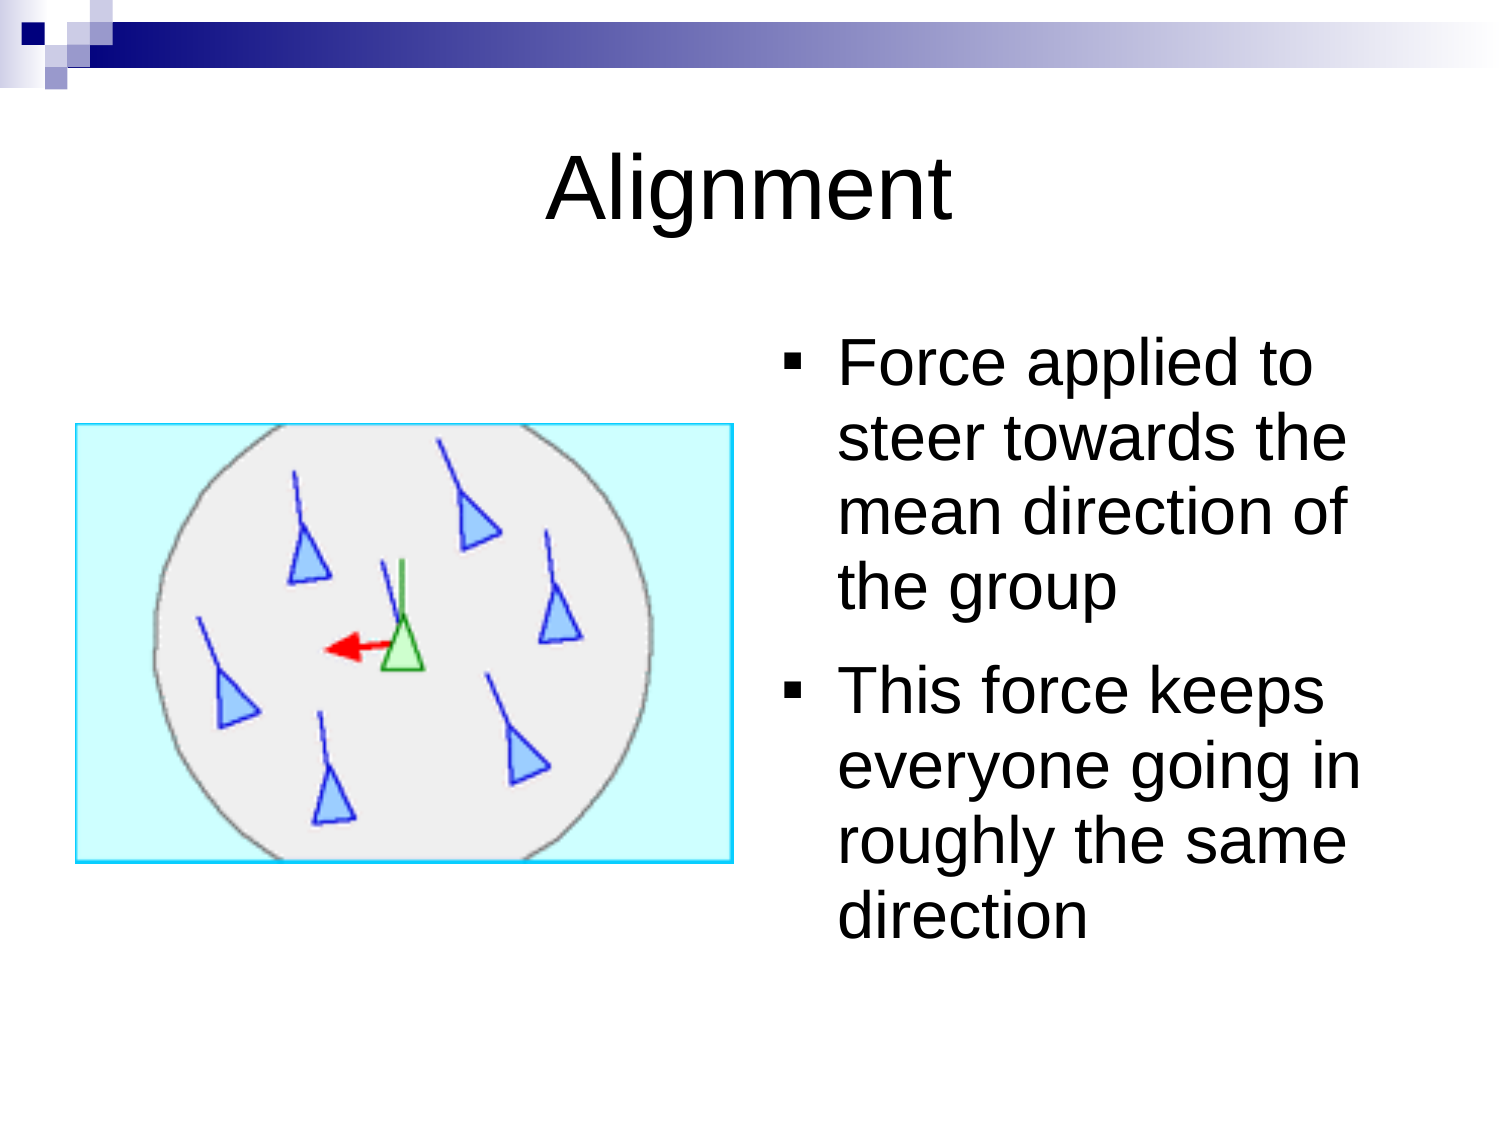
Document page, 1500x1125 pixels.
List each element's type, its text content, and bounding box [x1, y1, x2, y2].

picture [77, 425, 730, 860]
title Alignment [75, 75, 1425, 300]
list Force applied to steer towards the mean direction of the group This force keeps everyone going in roughly the same direction [766, 324, 1426, 963]
